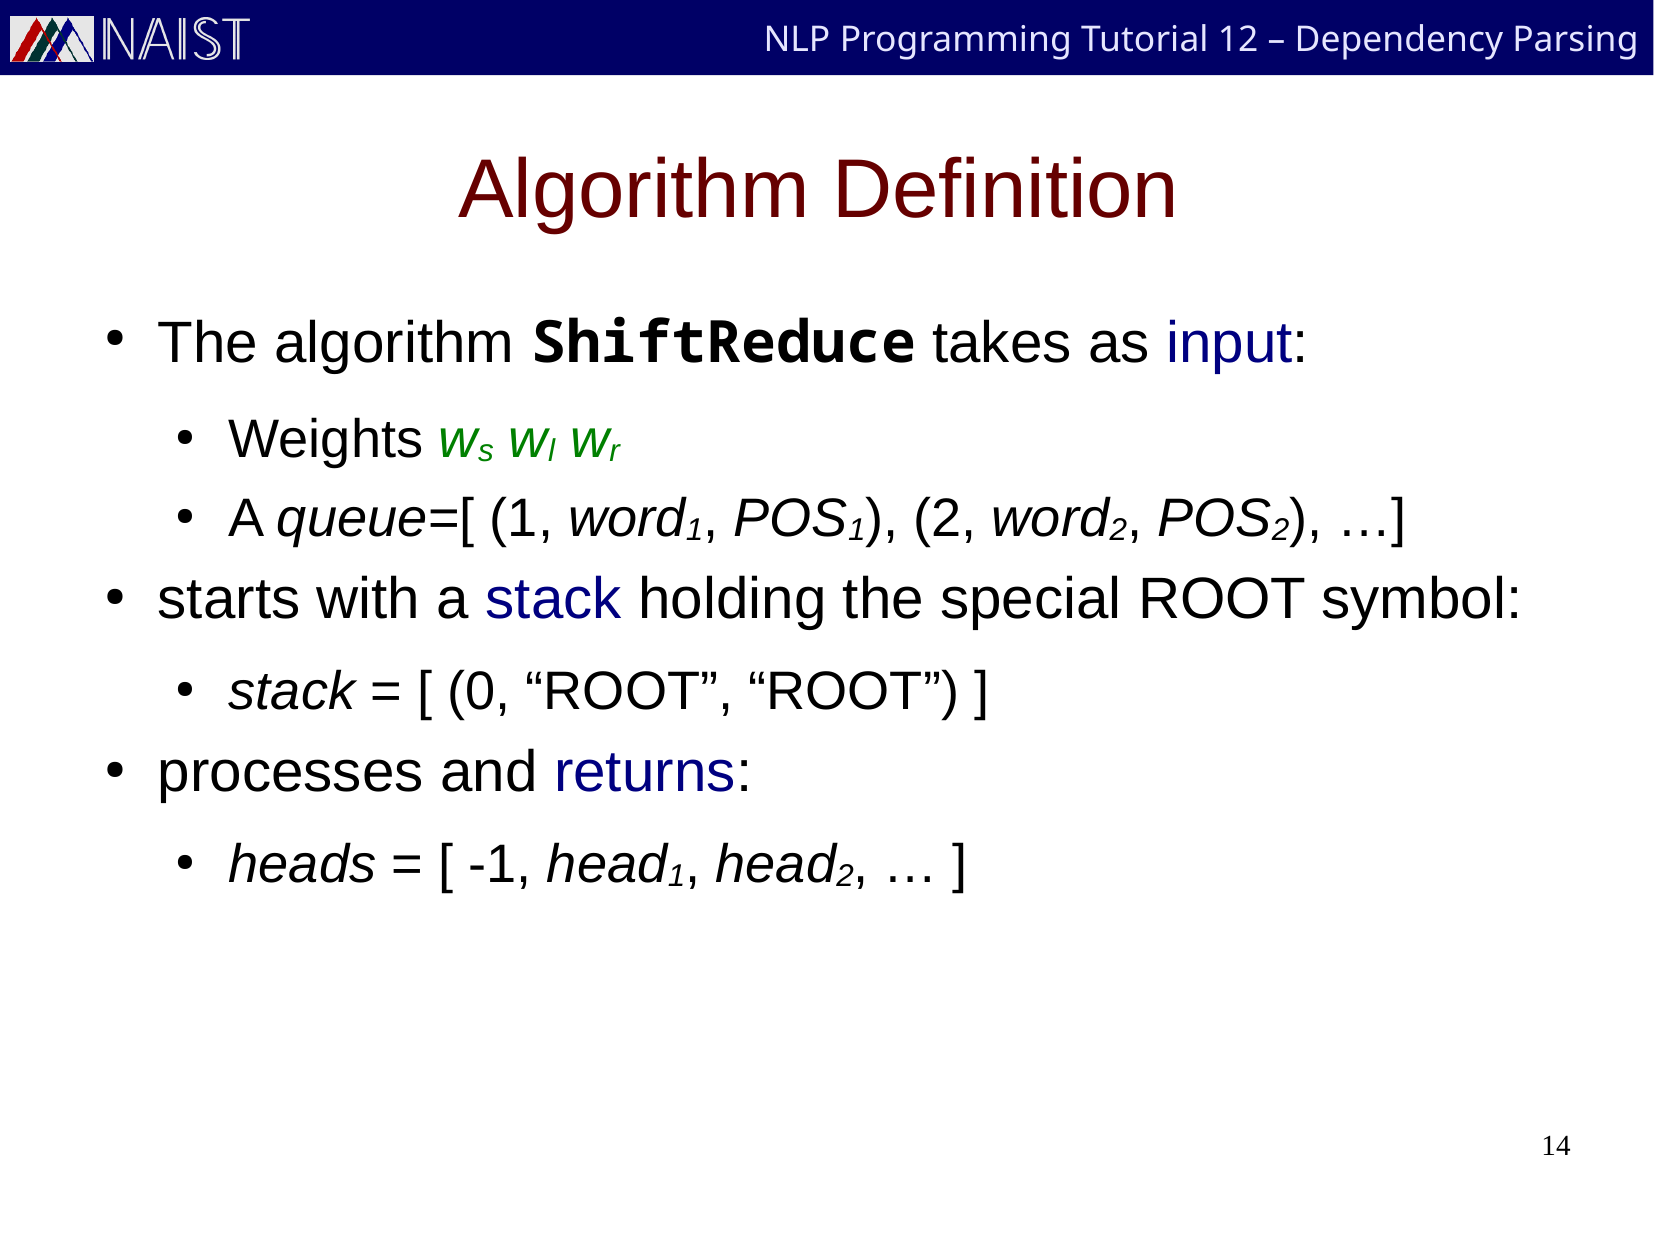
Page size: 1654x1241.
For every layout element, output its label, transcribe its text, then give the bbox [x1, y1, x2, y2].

list The algorithm ShiftReduce takes as input: Weights ws wl wr A queue=[ (1, word1, POS1), (2, word2, POS2), …] starts with a stack holding the special ROOT symbol: stack = [ (0, “ROOT”, “ROOT”) ] processes and returns: heads = [ -1, head1, head2, … ] [86, 300, 1576, 1119]
title Algorithm Definition [75, 92, 1564, 285]
picture [102, 17, 251, 60]
picture [10, 16, 94, 62]
